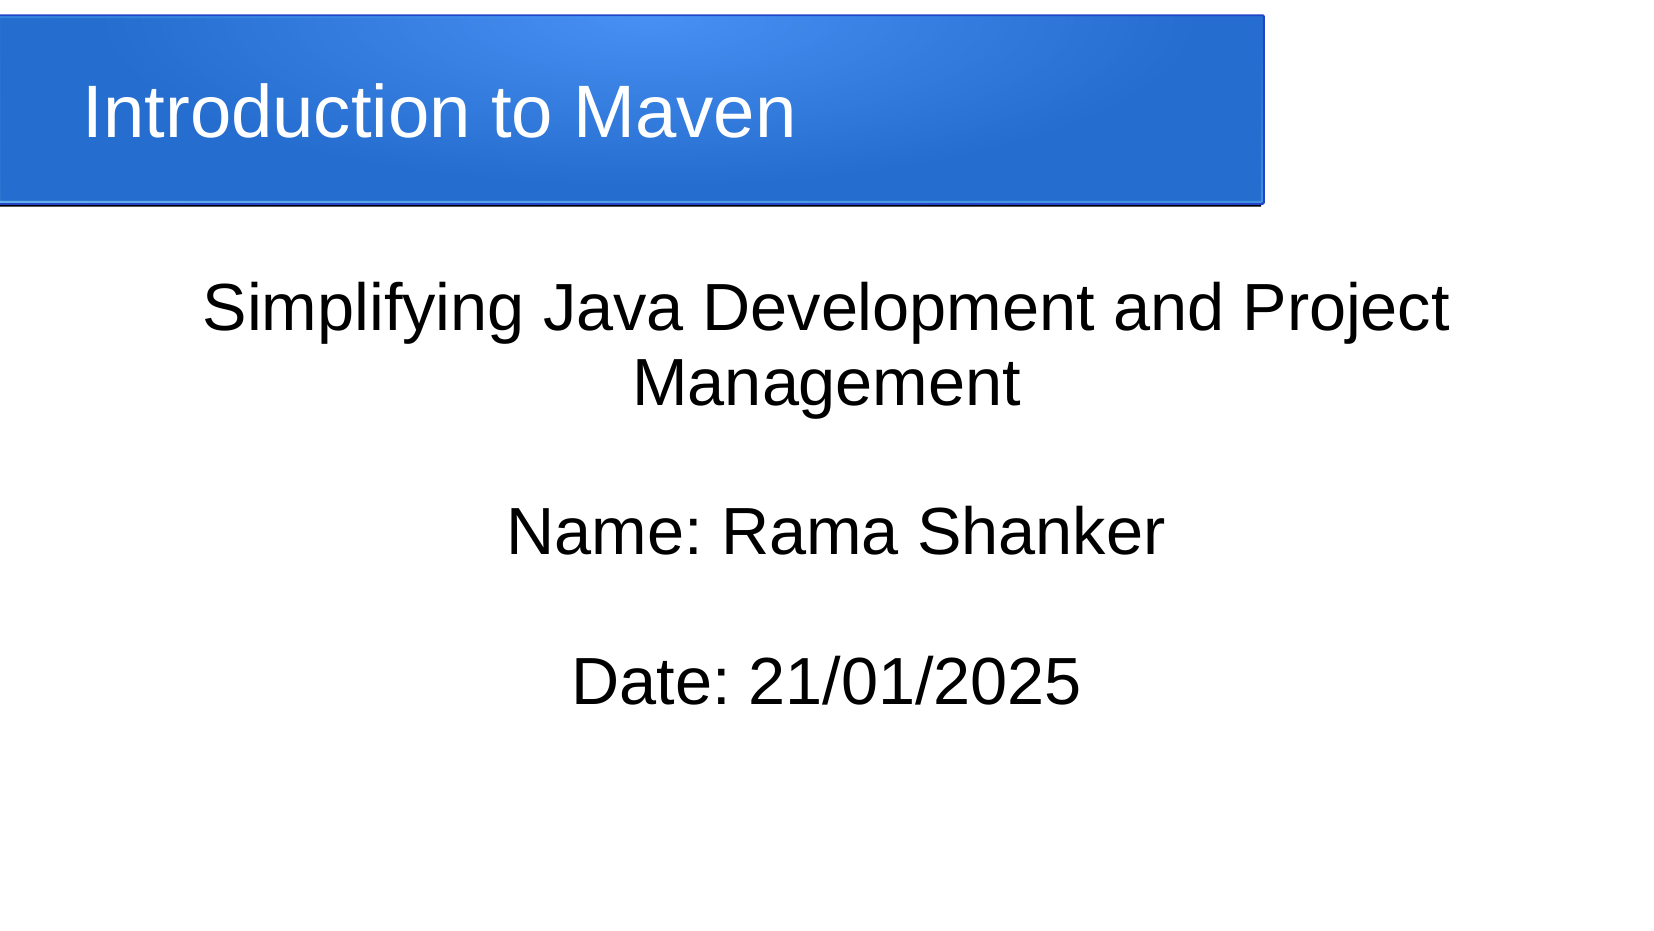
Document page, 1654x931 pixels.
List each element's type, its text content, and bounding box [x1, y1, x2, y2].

title Introduction to Maven [82, 35, 1235, 189]
text_box Simplifying Java Development and Project Management Name: Rama Shanker Date: 21/01/2025 [82, 224, 1571, 764]
